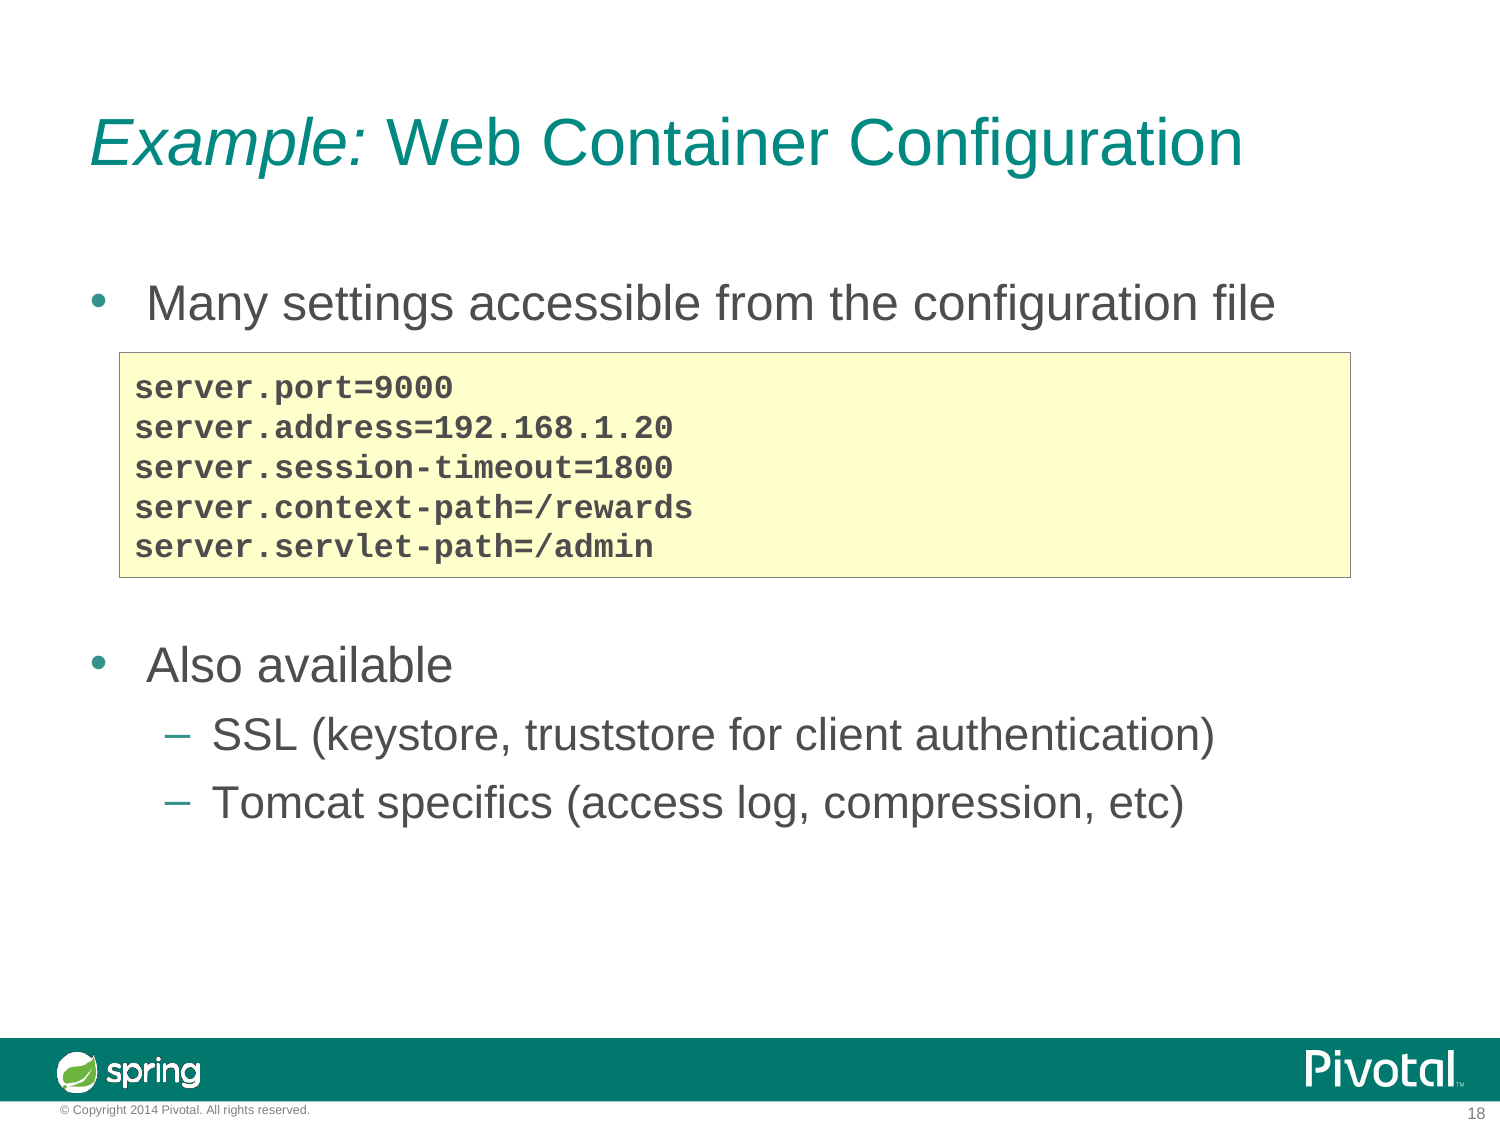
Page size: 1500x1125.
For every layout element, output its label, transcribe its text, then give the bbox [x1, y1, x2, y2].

text_box server.port=9000 server.address=192.168.1.20 server.session-timeout=1800 server.context-path=/rewards server.servlet-path=/admin [119, 352, 1351, 578]
picture [32, 1041, 210, 1103]
title Example: Web Container Configuration [75, 45, 1426, 233]
picture [1306, 1050, 1464, 1087]
list Many settings accessible from the configuration file Also available SSL (keystore, truststore for client authentication) Tomcat specifics (access log, compression, etc) [75, 262, 1426, 931]
